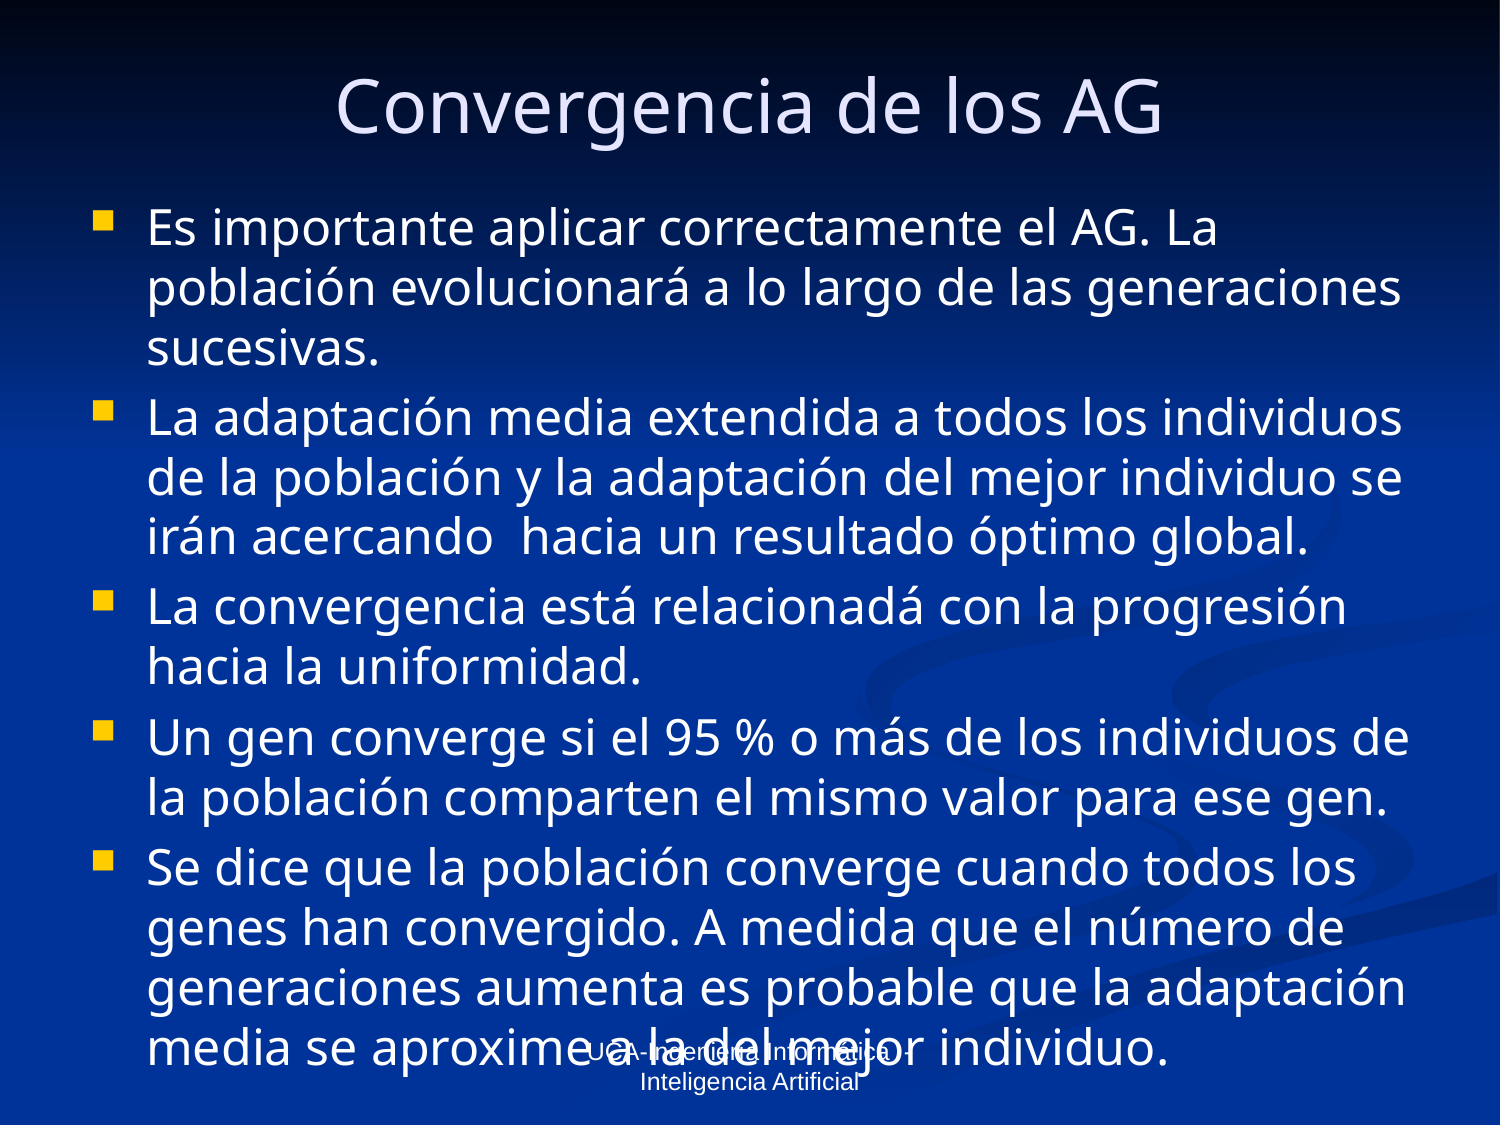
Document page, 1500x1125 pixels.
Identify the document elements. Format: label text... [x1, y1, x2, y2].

footer UCA-Ingeniería Informática - Inteligencia Artificial [512, 1025, 988, 1104]
title Convergencia de los AG [75, 45, 1425, 163]
list Es importante aplicar correctamente el AG. La población evolucionará a lo largo de las generaciones sucesivas. La adaptación media extendida a todos los individuos de la población y la adaptación del mejor individuo se irán acercando hacia un resultado óptimo global. La convergencia está relacionadá con la progresión hacia la uniformidad. Un gen converge si el 95 % o más de los individuos de la población comparten el mismo valor para ese gen. Se dice que la población converge cuando todos los genes han convergido. A medida que el número de generaciones aumenta es probable que la adaptación media se aproxime a la del mejor individuo. [75, 187, 1450, 1038]
